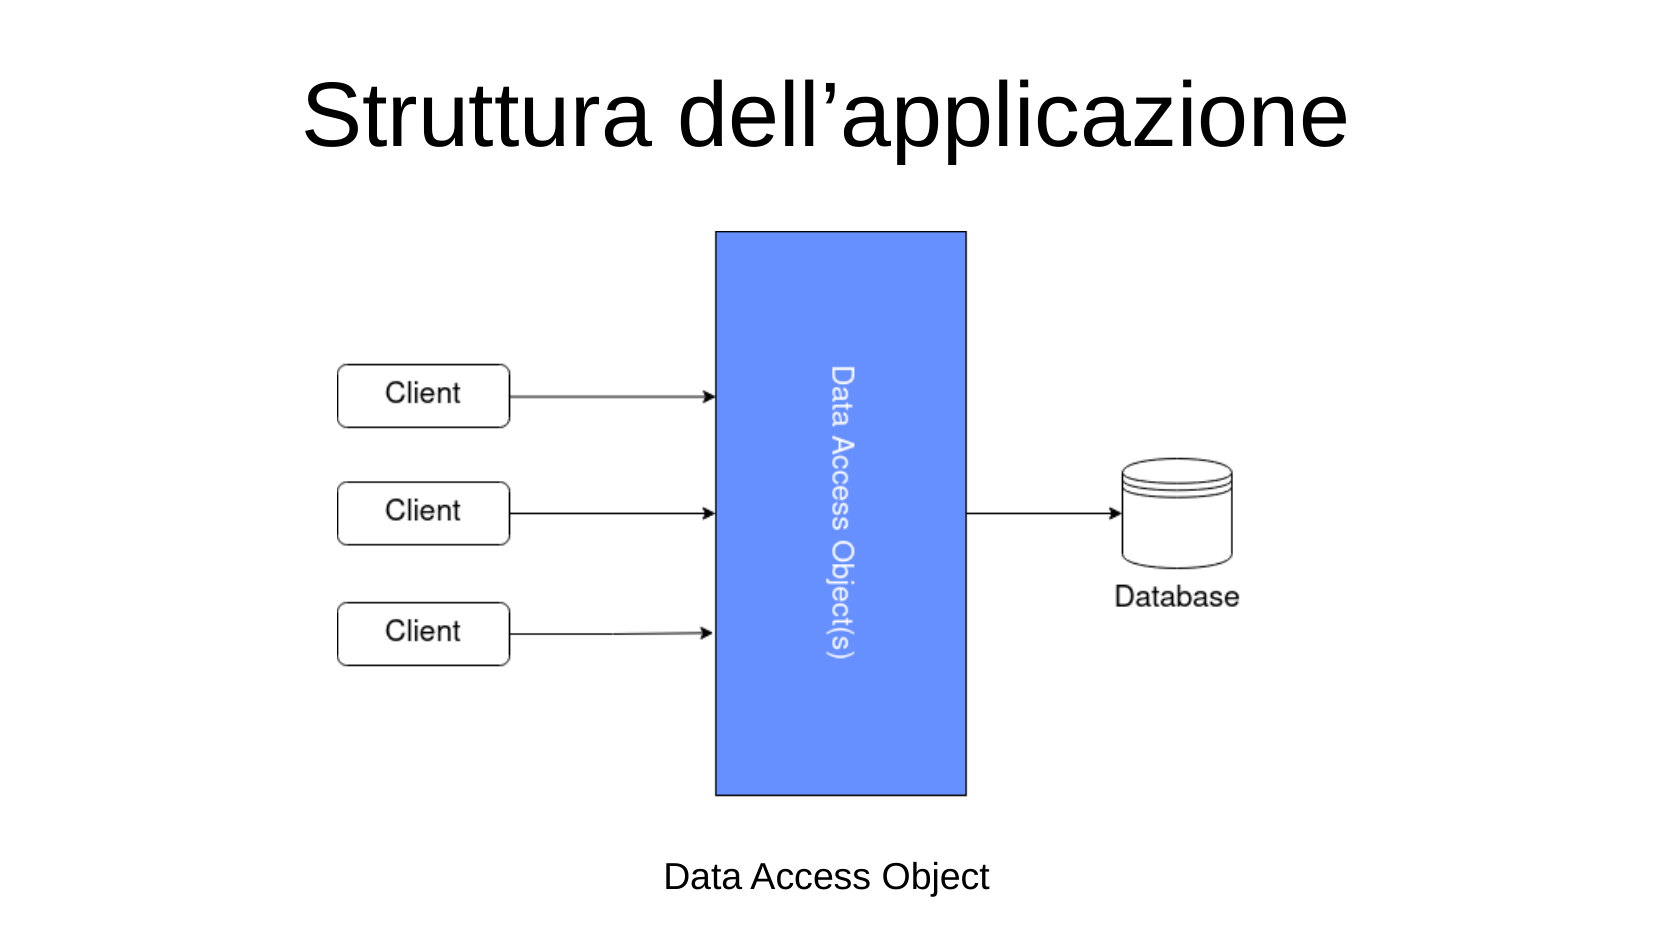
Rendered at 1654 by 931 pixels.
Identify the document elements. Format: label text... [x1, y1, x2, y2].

text_box Data Access Object [206, 848, 1447, 905]
title Struttura dell’applicazione [82, 37, 1571, 193]
picture [337, 231, 1258, 798]
